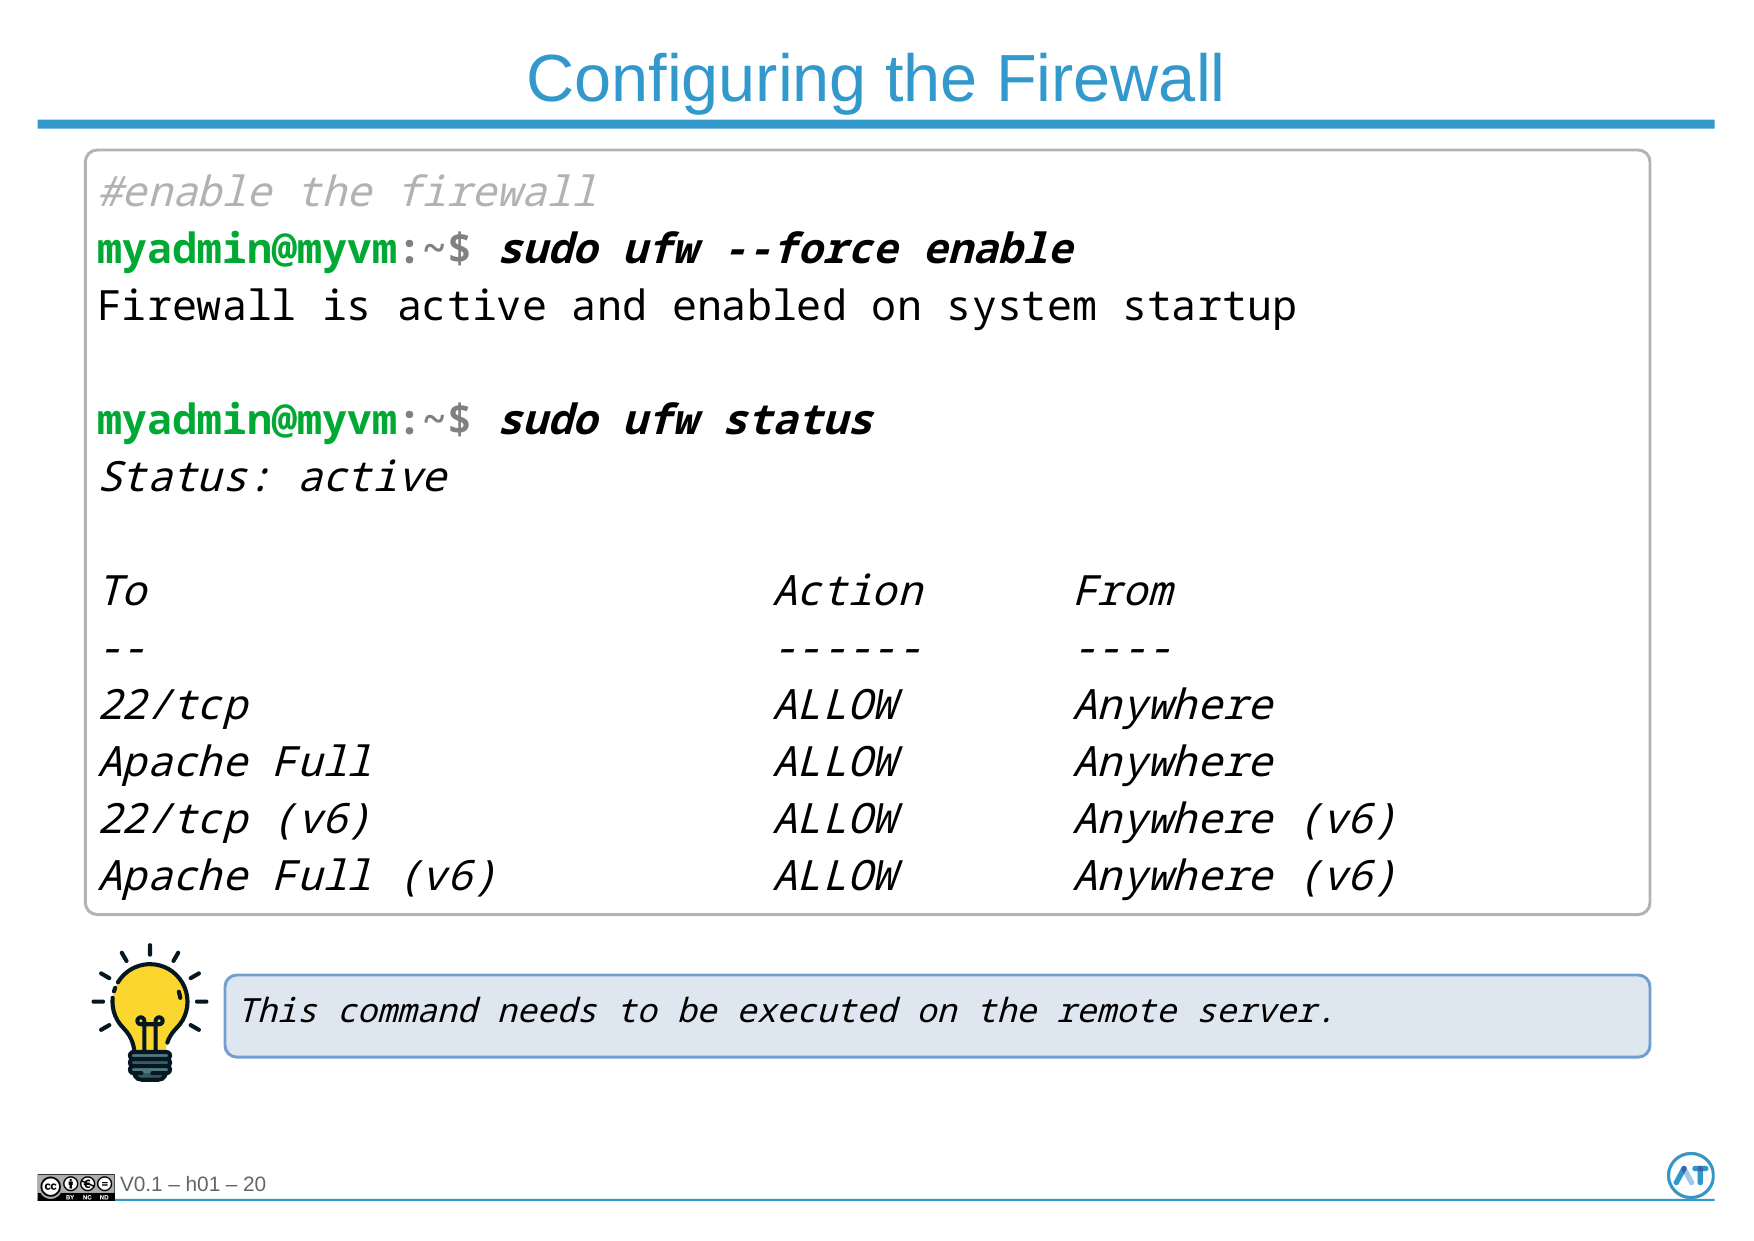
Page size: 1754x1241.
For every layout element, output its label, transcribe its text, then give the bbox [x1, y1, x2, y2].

picture [1667, 1152, 1715, 1199]
picture [75, 937, 226, 1088]
picture [37, 1174, 115, 1201]
text_box #enable the firewall myadmin@myvm:~$ sudo ufw --force enable Firewall is active and enabled on system startup myadmin@myvm:~$ sudo ufw status Status: active To Action From -- ------ ---- 22/tcp ALLOW Anywhere Apache Full ALLOW Anywhere 22/tcp (v6) ALLOW Anywhere (v6) Apache Full (v6) ALLOW Anywhere (v6) [85, 150, 1651, 915]
text_box This command needs to be executed on the remote server. [225, 975, 1651, 1058]
title Configuring the Firewall [37, 37, 1715, 120]
